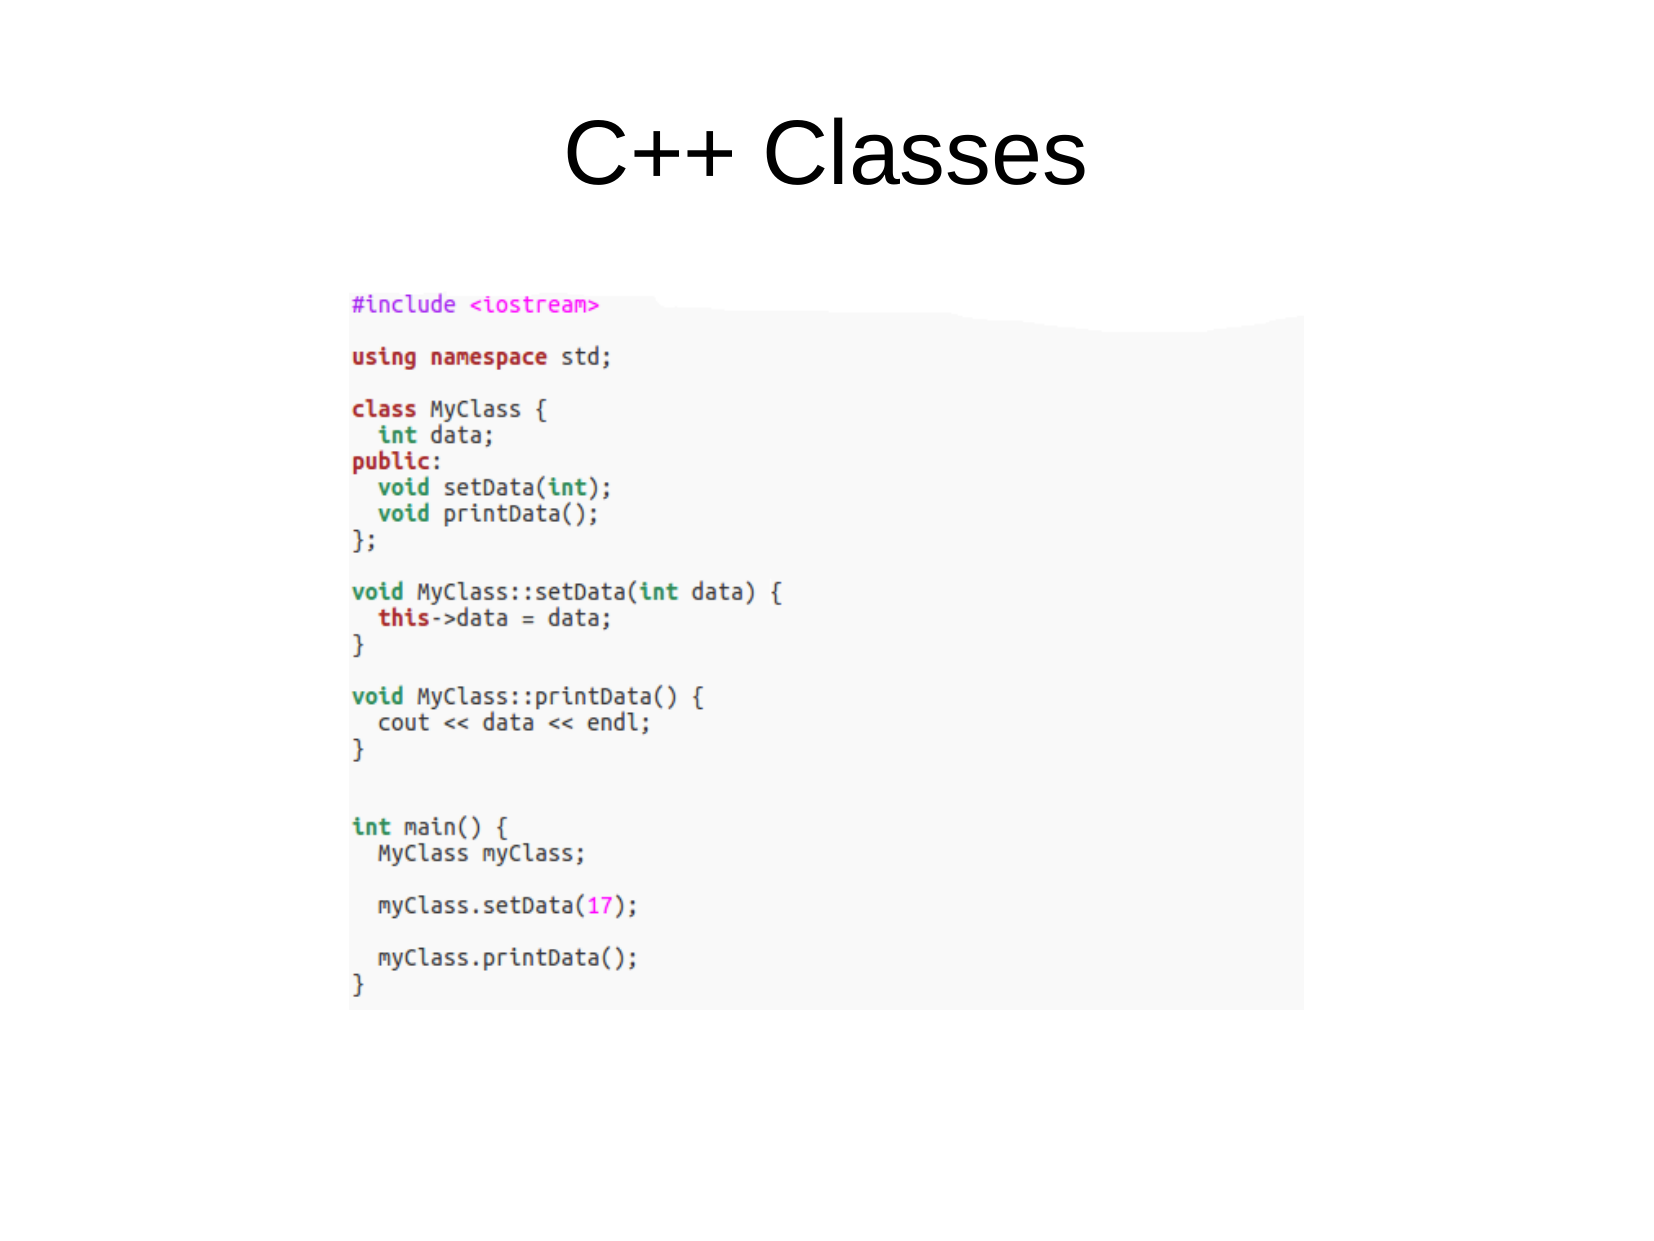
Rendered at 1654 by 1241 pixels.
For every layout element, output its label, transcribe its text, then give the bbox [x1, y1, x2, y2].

title C++ Classes [82, 49, 1571, 257]
picture [349, 290, 1304, 1010]
